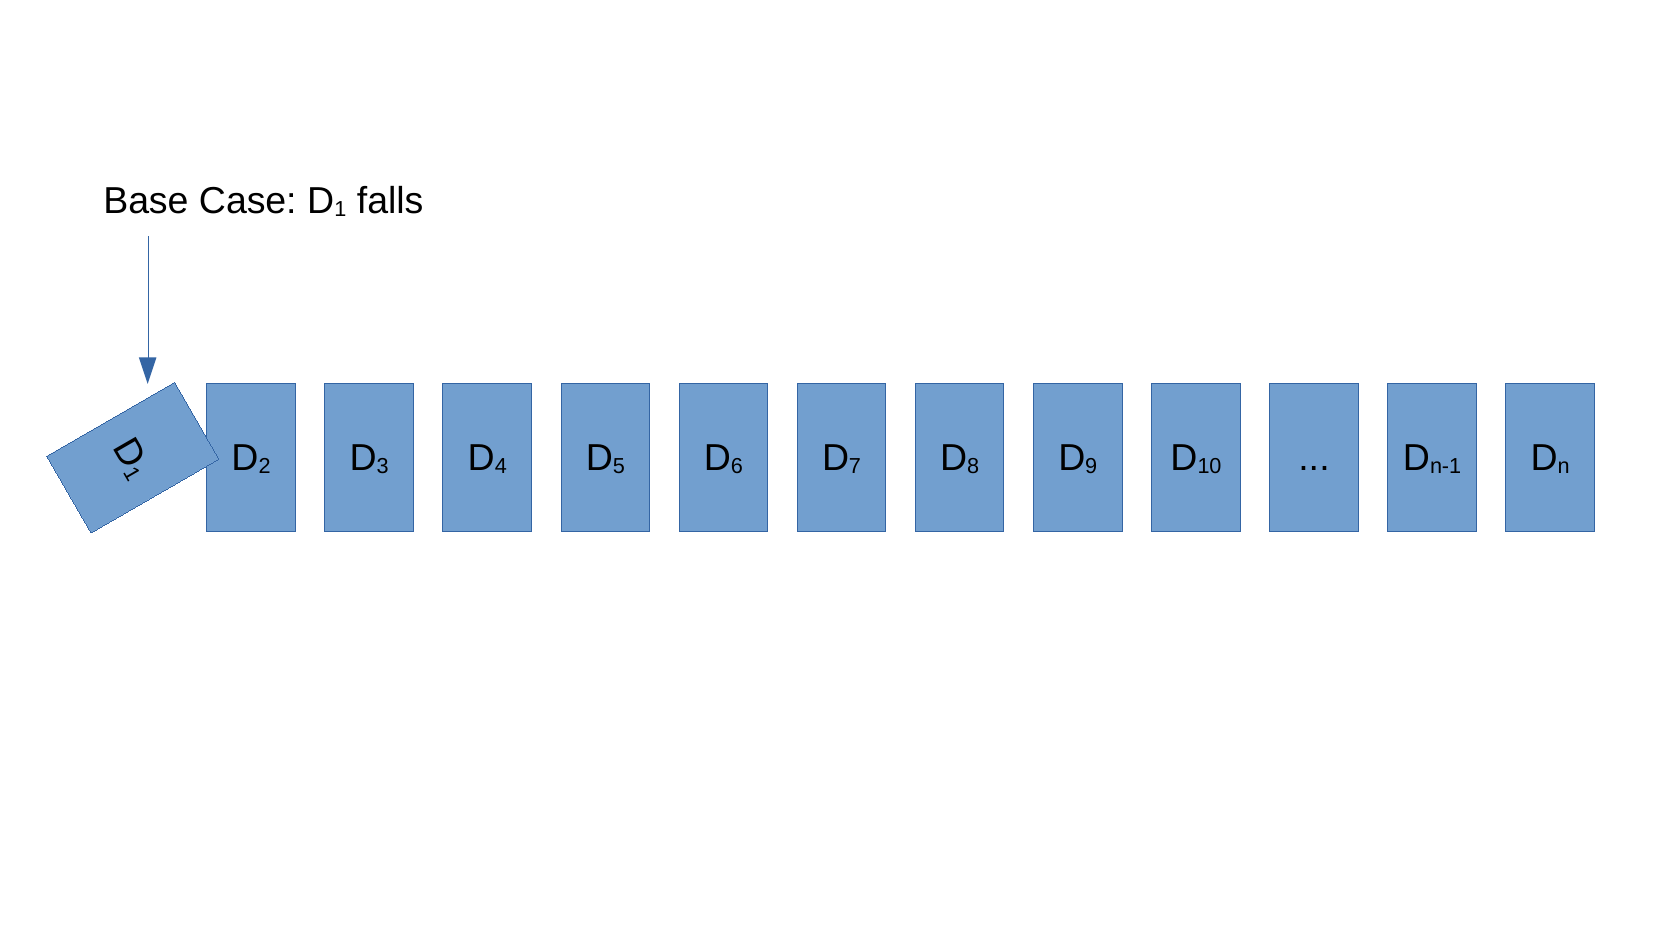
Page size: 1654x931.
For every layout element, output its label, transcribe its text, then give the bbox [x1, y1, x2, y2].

text_box D3 [324, 383, 414, 532]
text_box D5 [561, 383, 650, 532]
text_box D7 [797, 383, 886, 532]
text_box D9 [1033, 383, 1123, 532]
text_box D6 [679, 383, 768, 532]
text_box D8 [915, 383, 1004, 532]
text_box D10 [1151, 383, 1241, 532]
text_box D4 [442, 383, 532, 532]
text_box D2 [206, 383, 296, 532]
text_box D1 [46, 382, 219, 533]
text_box Dn [1505, 383, 1595, 532]
text_box ... [1269, 383, 1359, 532]
text_box Dn-1 [1387, 383, 1477, 532]
text_box Base Case: D1 falls [88, 171, 439, 229]
